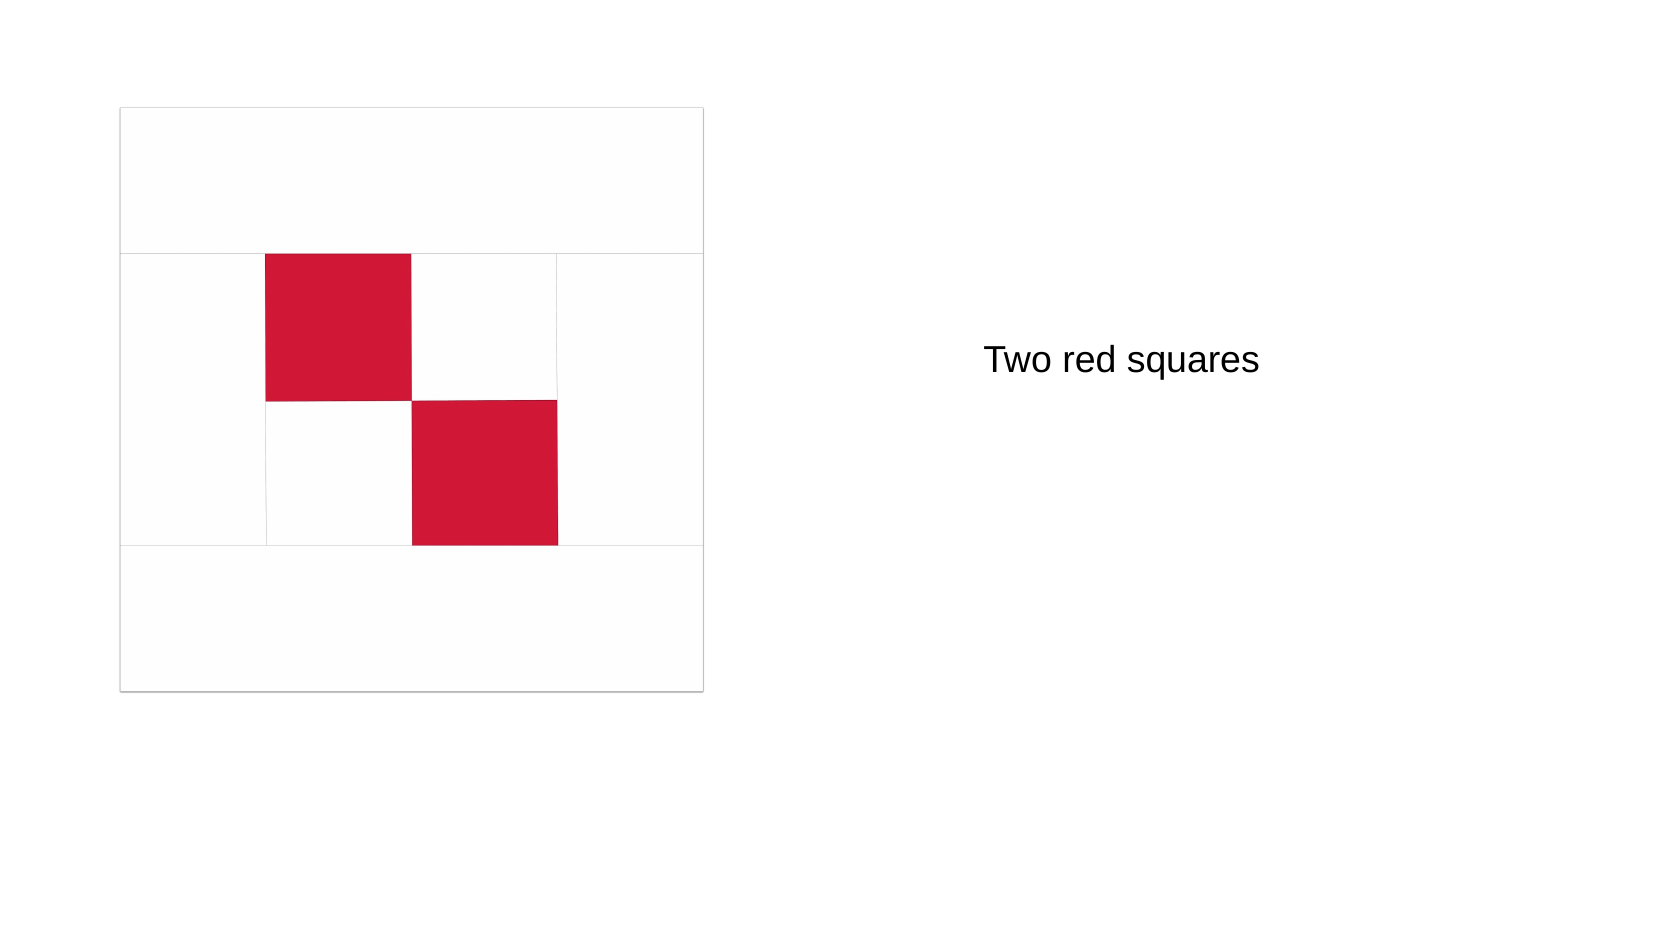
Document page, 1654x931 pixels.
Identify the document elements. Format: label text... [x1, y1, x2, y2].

text_box Two red squares [968, 330, 1501, 388]
picture [118, 106, 705, 694]
